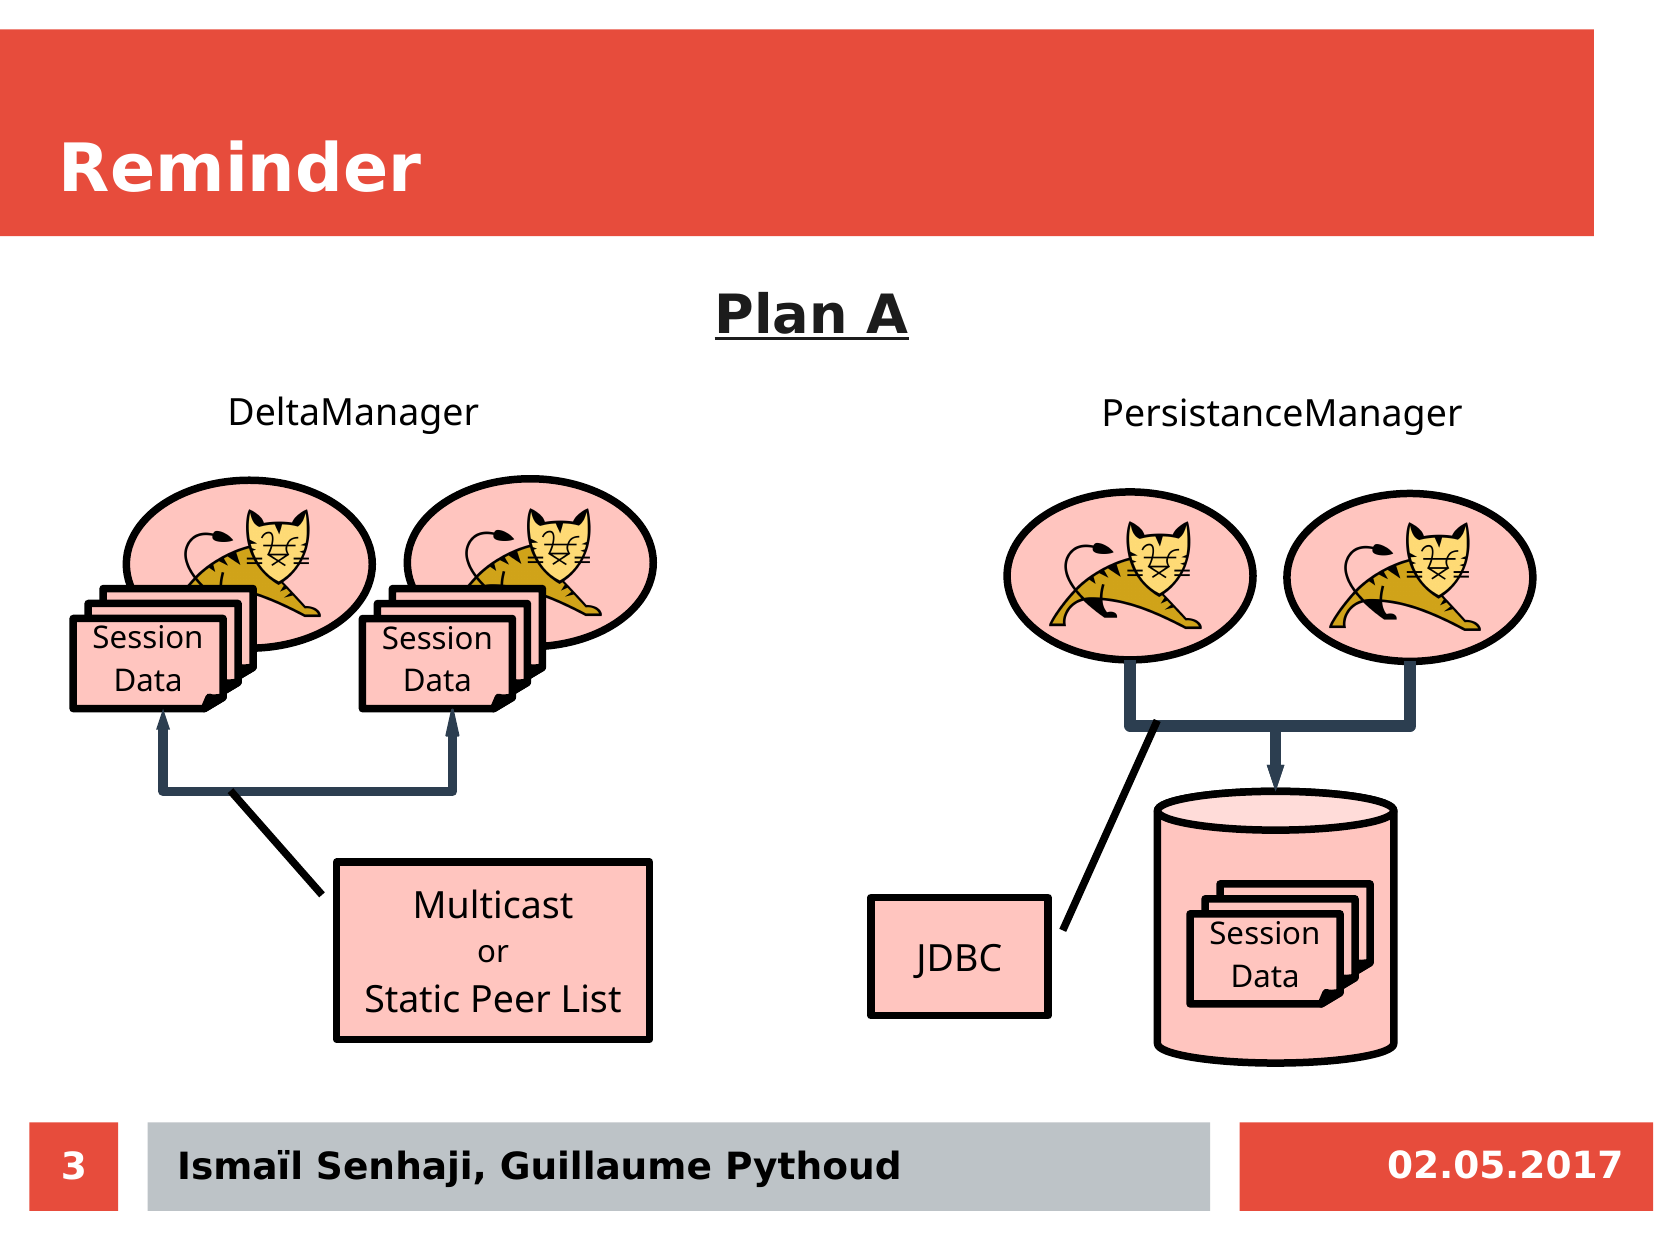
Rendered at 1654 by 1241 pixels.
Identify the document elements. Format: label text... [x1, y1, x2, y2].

text_box [1286, 493, 1533, 662]
text_box [1007, 491, 1254, 660]
text_box DeltaManager [212, 377, 556, 437]
text_box PersistanceManager [1086, 378, 1512, 481]
title Reminder [58, 59, 1594, 207]
text_box Session Data [362, 618, 513, 709]
text_box [88, 480, 373, 691]
picture [445, 503, 620, 620]
text_box Session Data [1190, 913, 1341, 1004]
picture [164, 504, 339, 621]
text_box [1157, 813, 1394, 1064]
text_box JDBC [871, 898, 1048, 1016]
picture [1324, 517, 1499, 635]
picture [1044, 516, 1220, 633]
text_box Multicast or Static Peer List [337, 862, 650, 1039]
list Plan A [58, 283, 1565, 1093]
text_box [377, 478, 654, 692]
text_box Session Data [73, 618, 224, 709]
